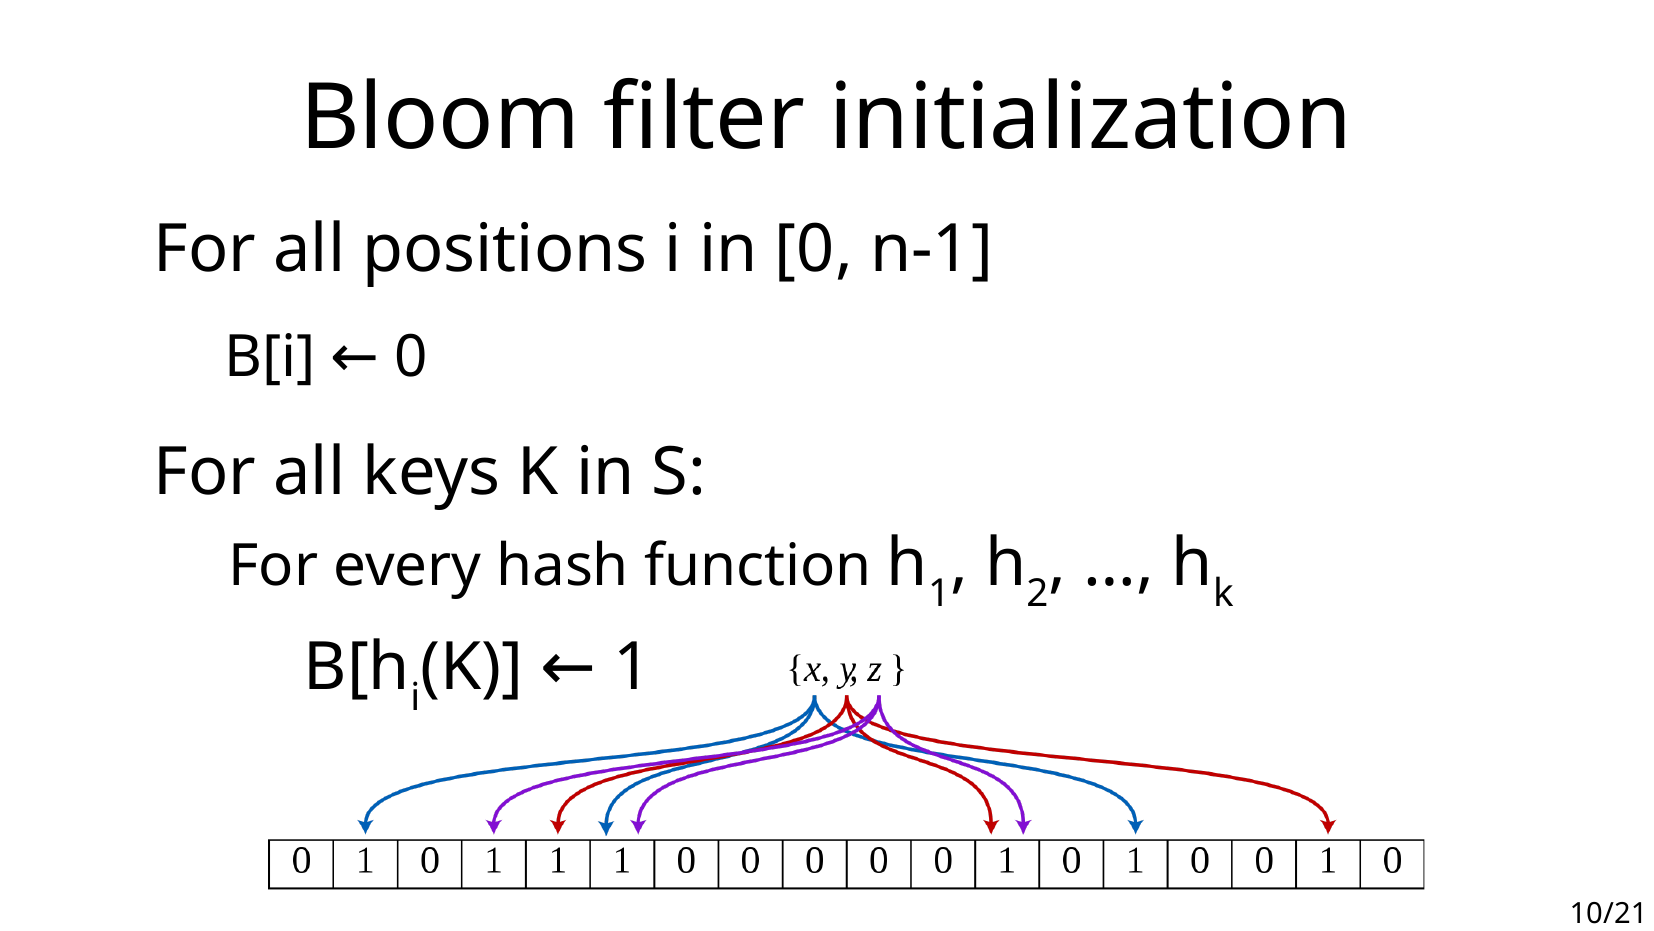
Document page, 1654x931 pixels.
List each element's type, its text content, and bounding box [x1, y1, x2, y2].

title Bloom filter initialization [82, 1, 1571, 199]
list For all positions i in [0, n-1] B[i] ← 0 For all keys K in S: For every hash function h1, h2, …, hk B[hi(K)] ← 1 [82, 199, 1571, 740]
picture [268, 648, 1425, 892]
